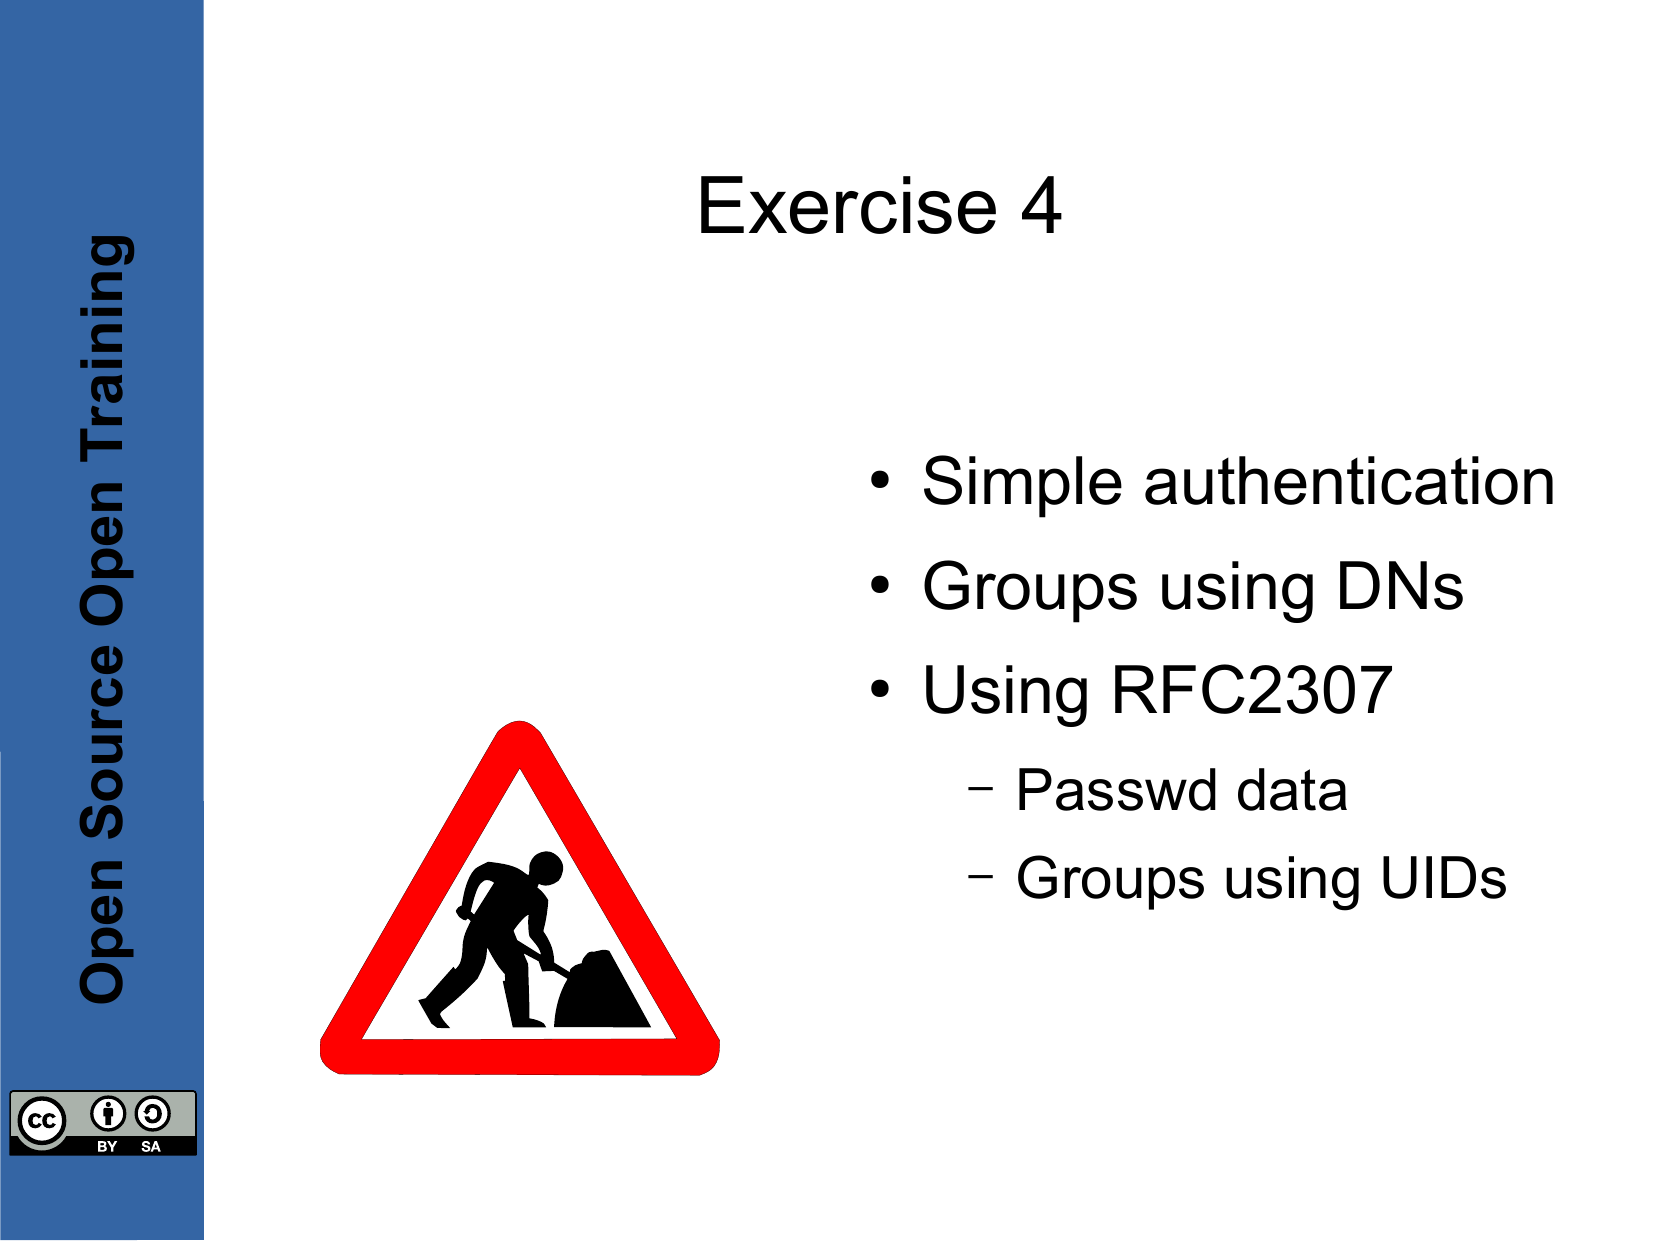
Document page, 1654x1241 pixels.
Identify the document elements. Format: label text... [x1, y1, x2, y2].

title Exercise 4 [227, 102, 1534, 310]
picture [320, 720, 720, 1076]
list Simple authentication Groups using DNs Using RFC2307 Passwd data Groups using UIDs [779, 444, 1575, 1127]
